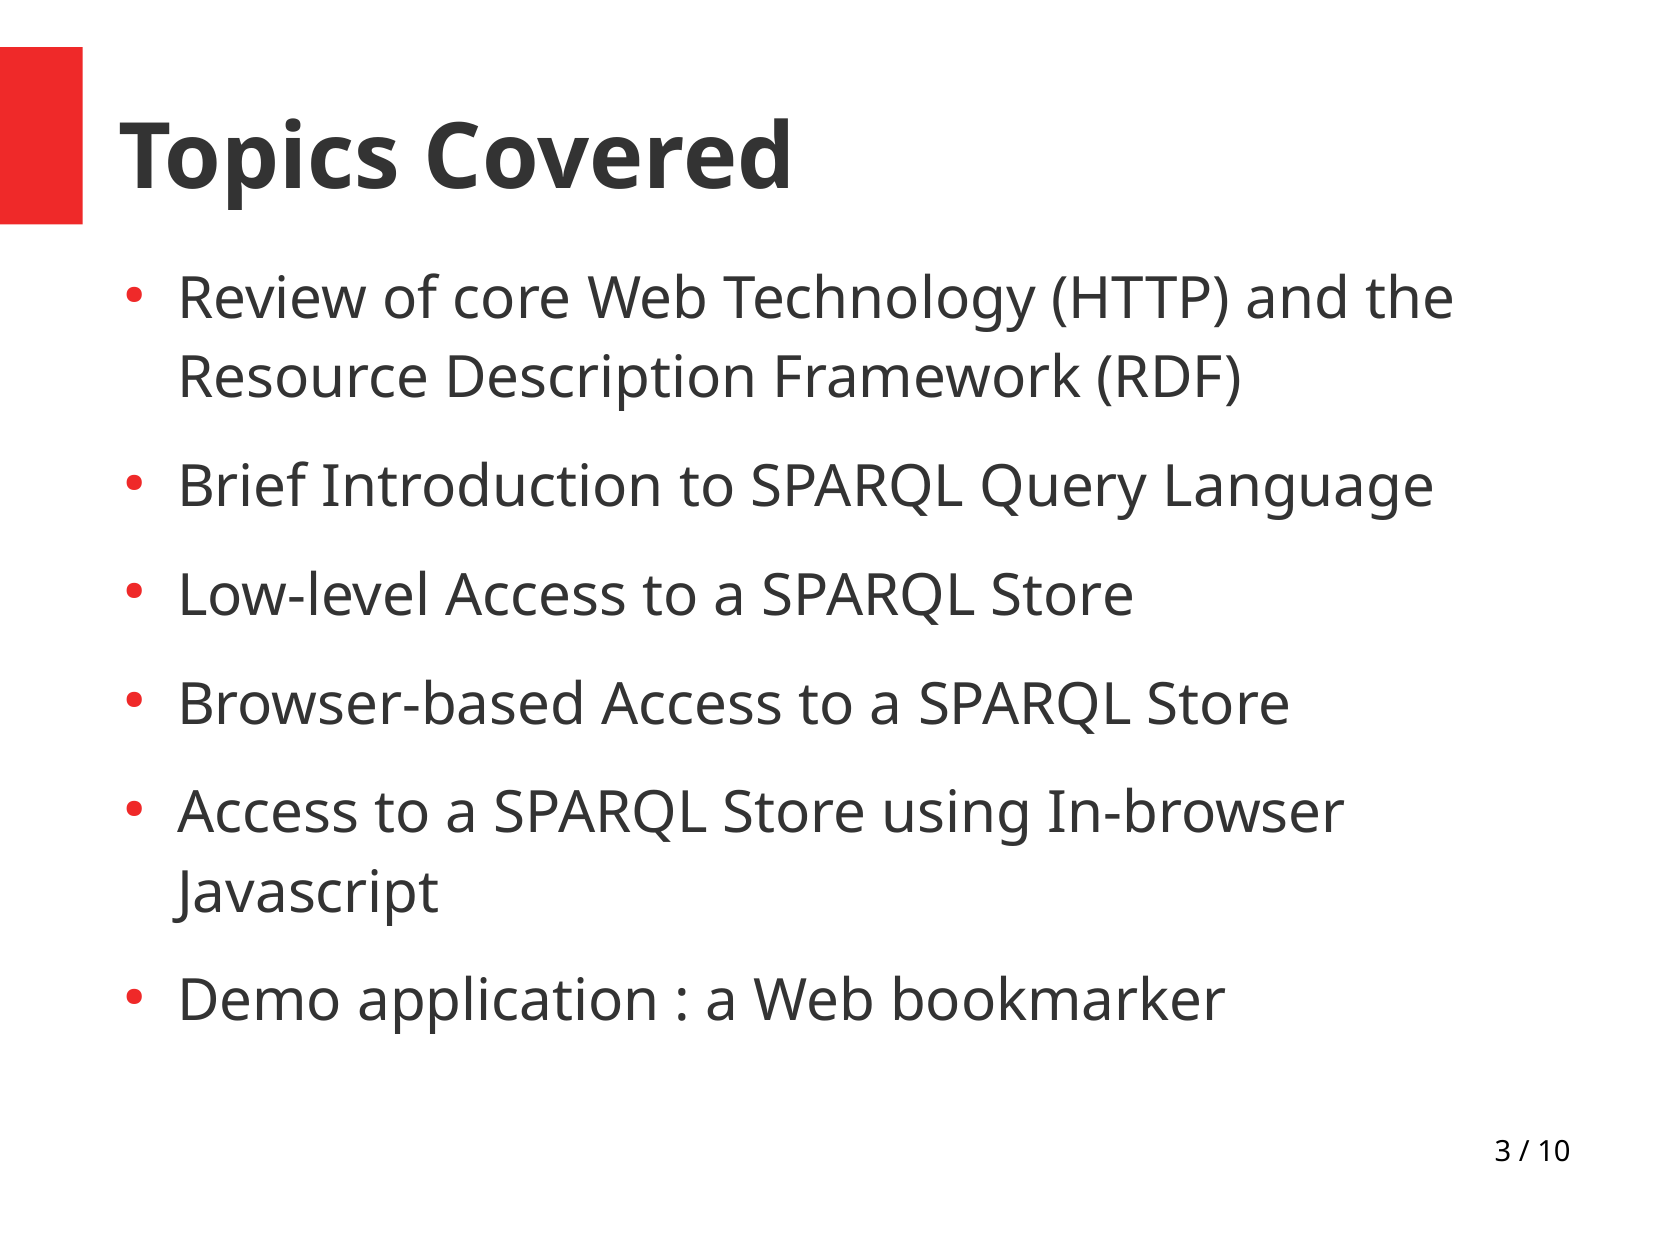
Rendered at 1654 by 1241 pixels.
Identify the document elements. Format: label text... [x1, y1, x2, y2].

title Topics Covered [118, 49, 1571, 257]
list Review of core Web Technology (HTTP) and the Resource Description Framework (RDF) Brief Introduction to SPARQL Query Language Low-level Access to a SPARQL Store Browser-based Access to a SPARQL Store Access to a SPARQL Store using In-browser Javascript Demo application : a Web bookmarker [106, 256, 1524, 976]
